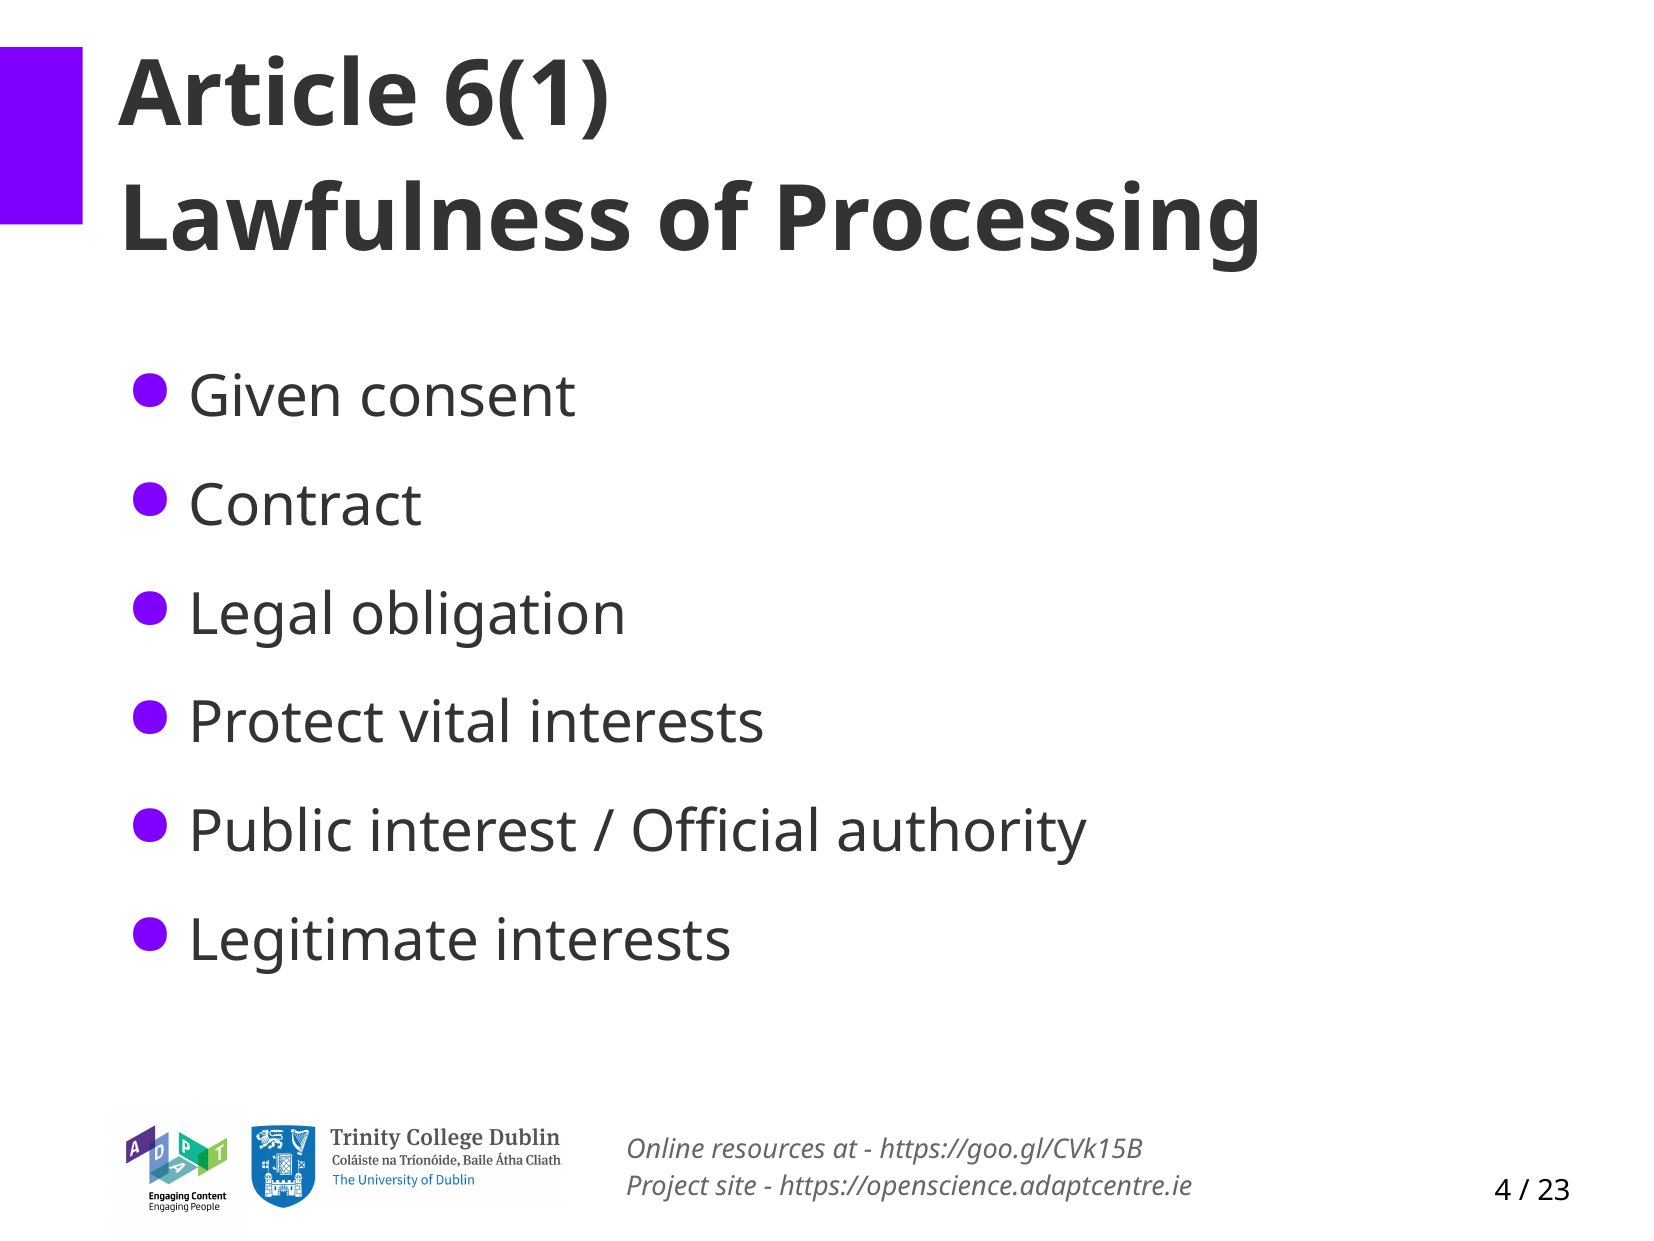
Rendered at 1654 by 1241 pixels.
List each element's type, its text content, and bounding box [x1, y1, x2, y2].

title Article 6(1) Lawfulness of Processing [118, 46, 1571, 260]
list Given consent Contract Legal obligation Protect vital interests Public interest / Official authority Legitimate interests [118, 354, 1536, 1074]
picture [106, 1098, 247, 1239]
picture [248, 1122, 564, 1211]
